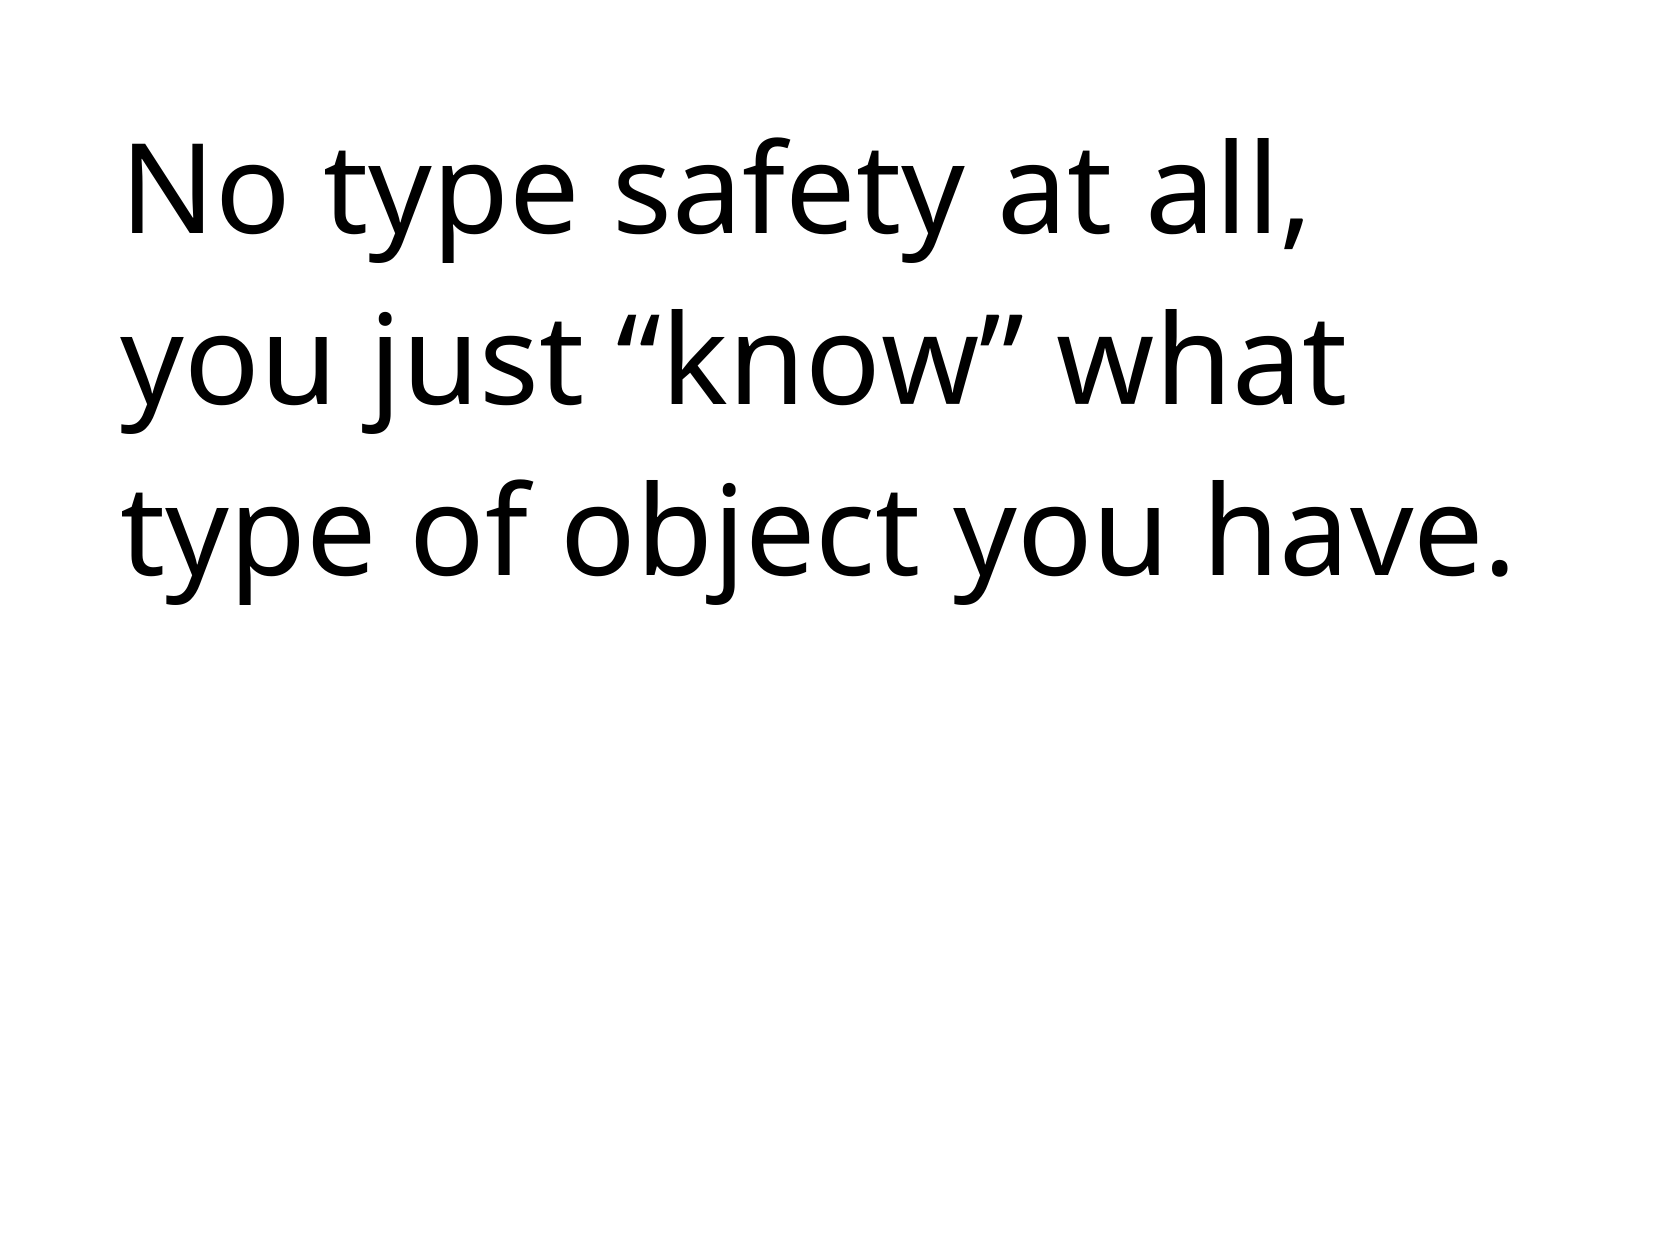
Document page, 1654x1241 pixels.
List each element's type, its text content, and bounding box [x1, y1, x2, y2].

text_box No type safety at all, you just “know” what type of object you have. [105, 92, 1548, 758]
